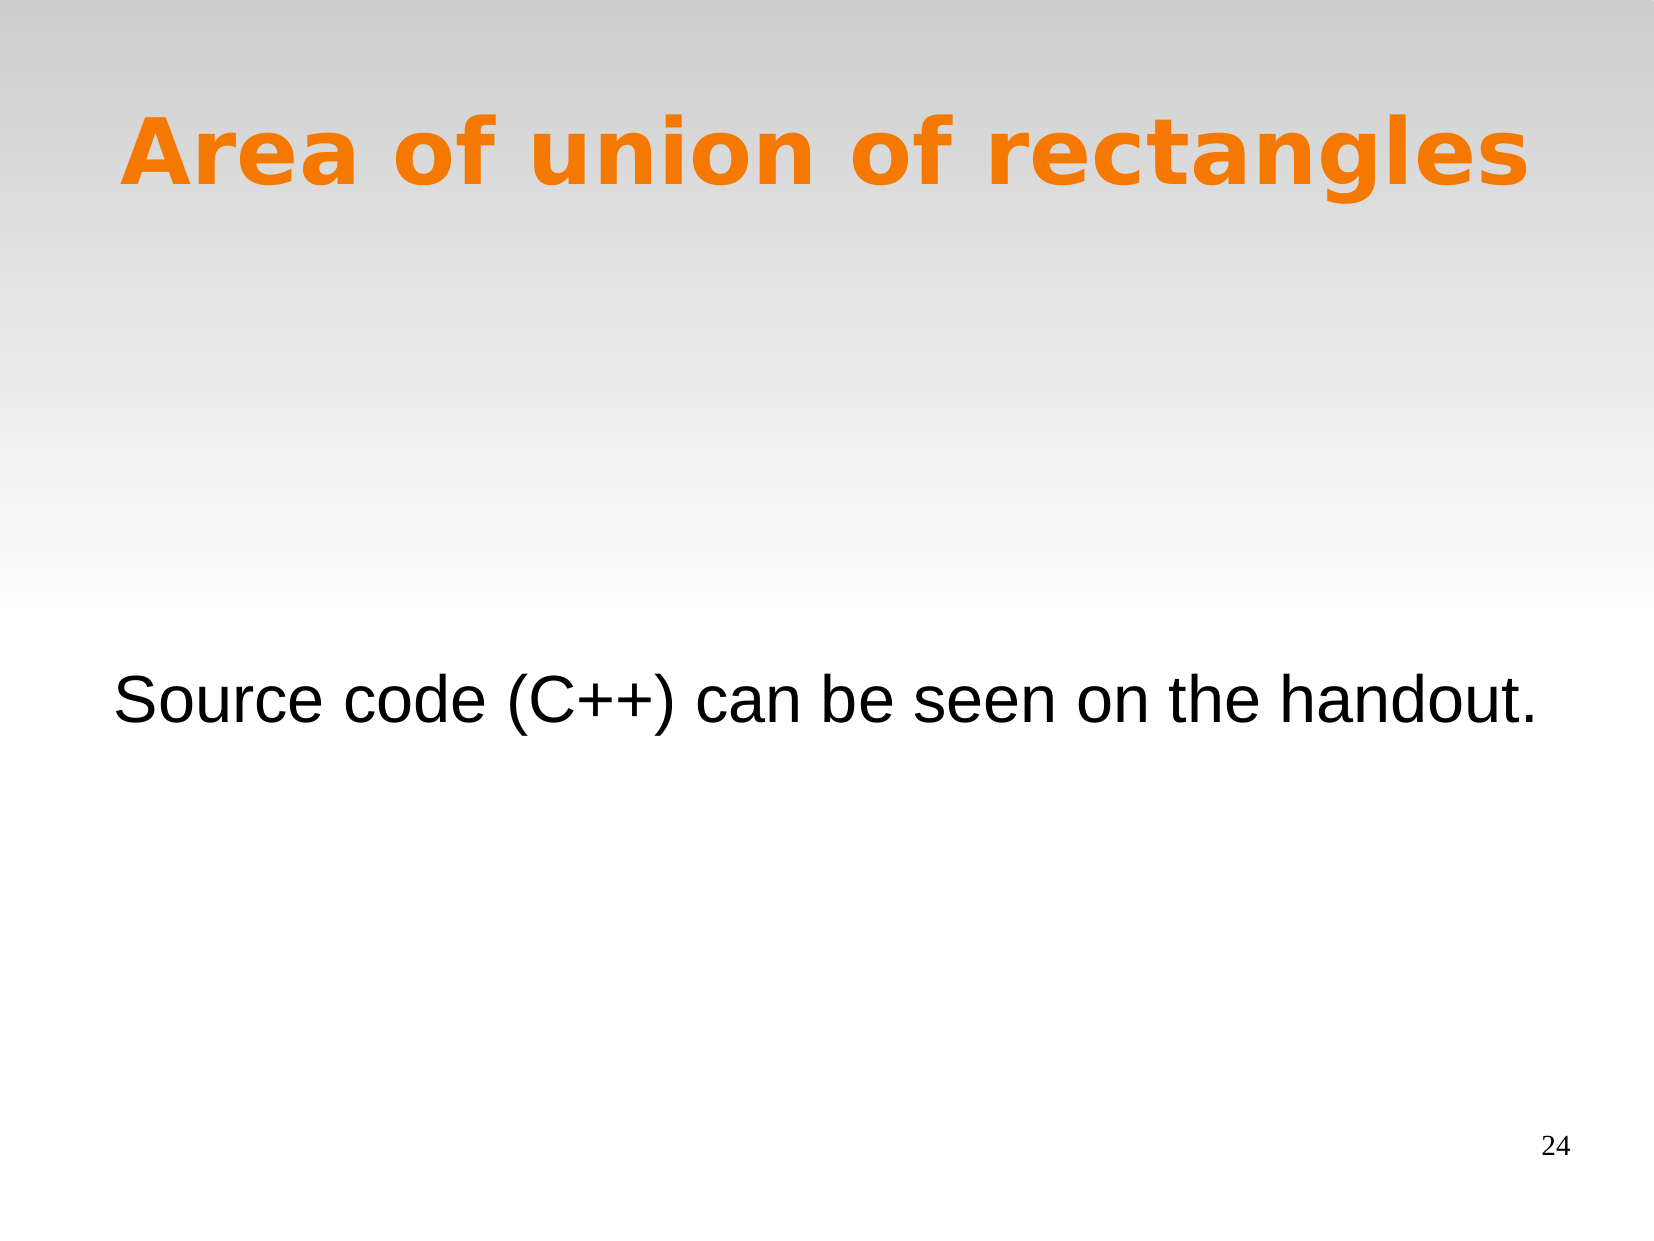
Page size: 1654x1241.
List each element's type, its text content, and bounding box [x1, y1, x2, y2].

title Area of union of rectangles [82, 49, 1571, 257]
subtitle Source code (C++) can be seen on the handout. [82, 290, 1571, 1109]
